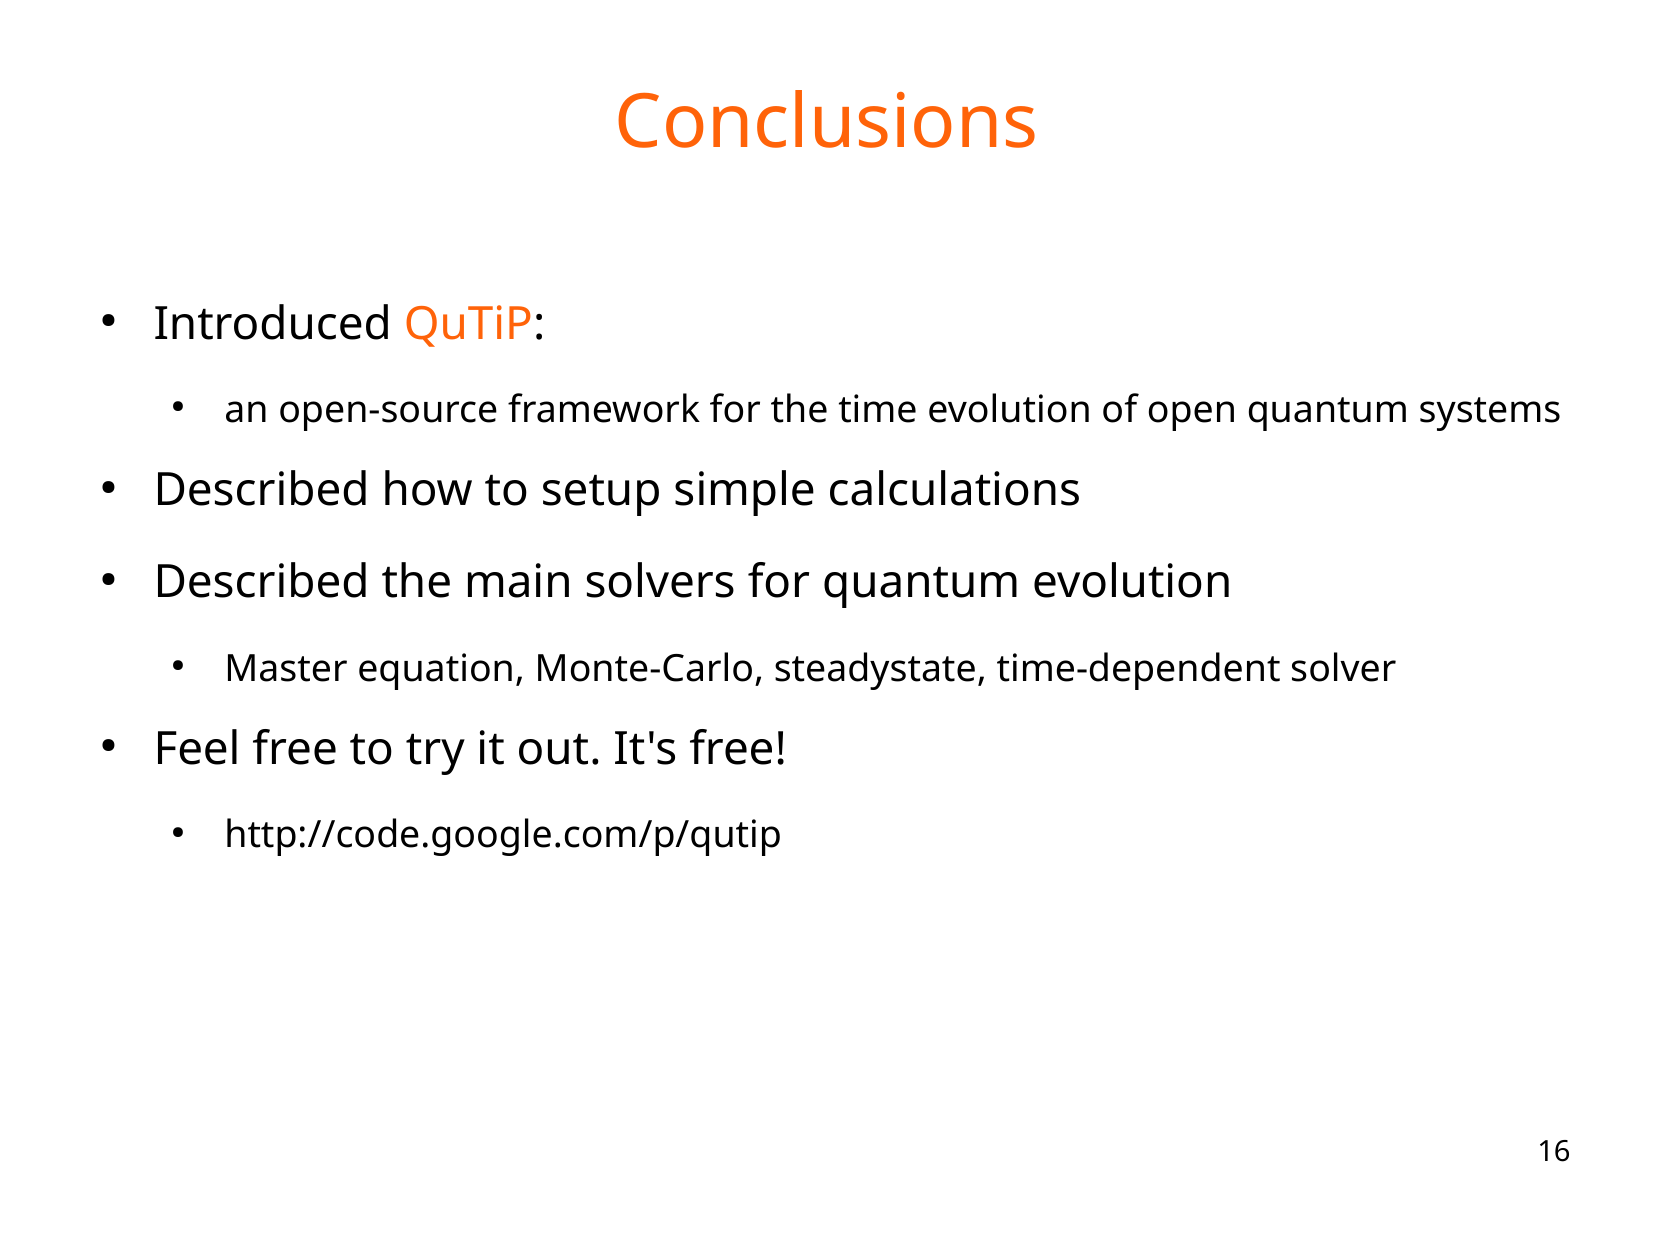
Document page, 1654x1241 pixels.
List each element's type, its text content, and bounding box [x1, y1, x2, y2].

title Conclusions [82, 49, 1571, 188]
list Introduced QuTiP: an open-source framework for the time evolution of open quantum systems Described how to setup simple calculations Described the main solvers for quantum evolution Master equation, Monte-Carlo, steadystate, time-dependent solver Feel free to try it out. It's free! http://code.google.com/p/qutip [82, 290, 1571, 1109]
